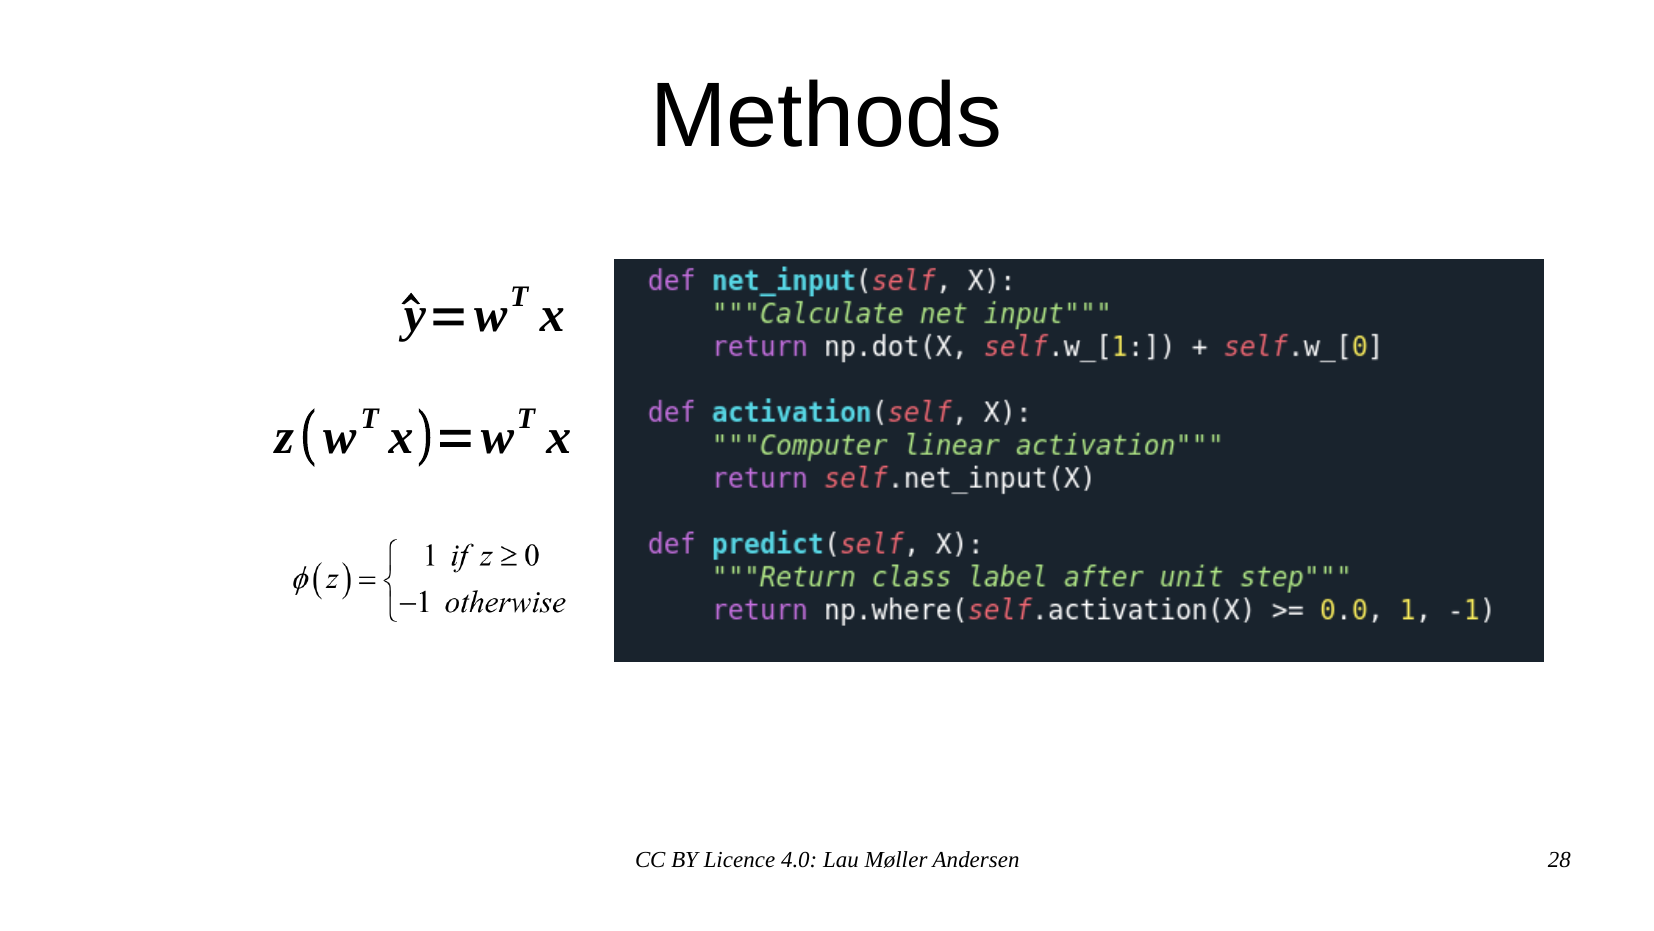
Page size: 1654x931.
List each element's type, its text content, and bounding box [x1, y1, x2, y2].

picture [283, 531, 568, 627]
picture [614, 259, 1544, 662]
chart [389, 280, 572, 343]
chart [265, 401, 579, 469]
title Methods [82, 37, 1571, 193]
